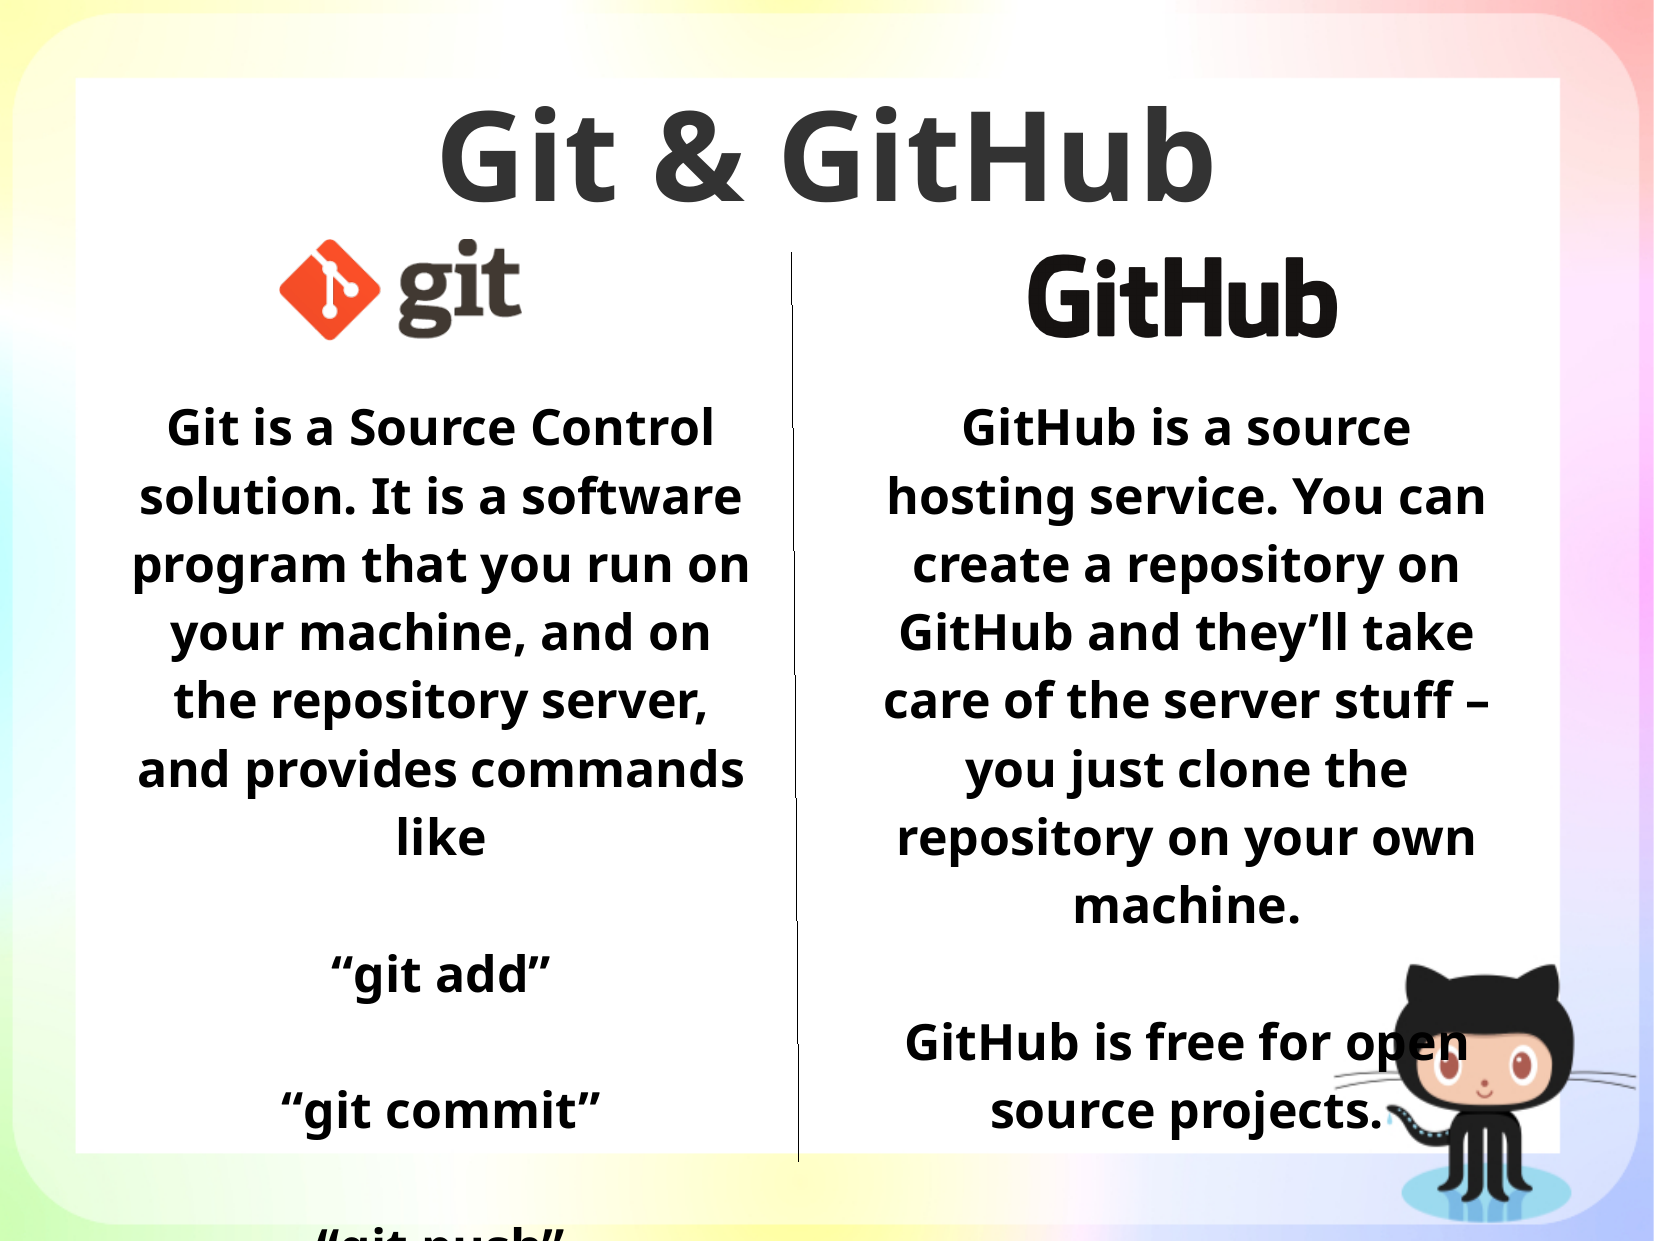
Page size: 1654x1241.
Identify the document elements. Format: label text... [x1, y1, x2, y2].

title Git & GitHub [82, 49, 1571, 257]
picture [0, 0, 1654, 1241]
text_box GitHub is a source hosting service. You can create a repository on GitHub and they’ll take care of the server stuff – you just clone the repository on your own machine. GitHub is free for open source projects. [873, 392, 1501, 953]
text_box Git is a Source Control solution. It is a software program that you run on your machine, and on the repository server, and provides commands like “git add” “git commit” “git push” [127, 392, 755, 1065]
